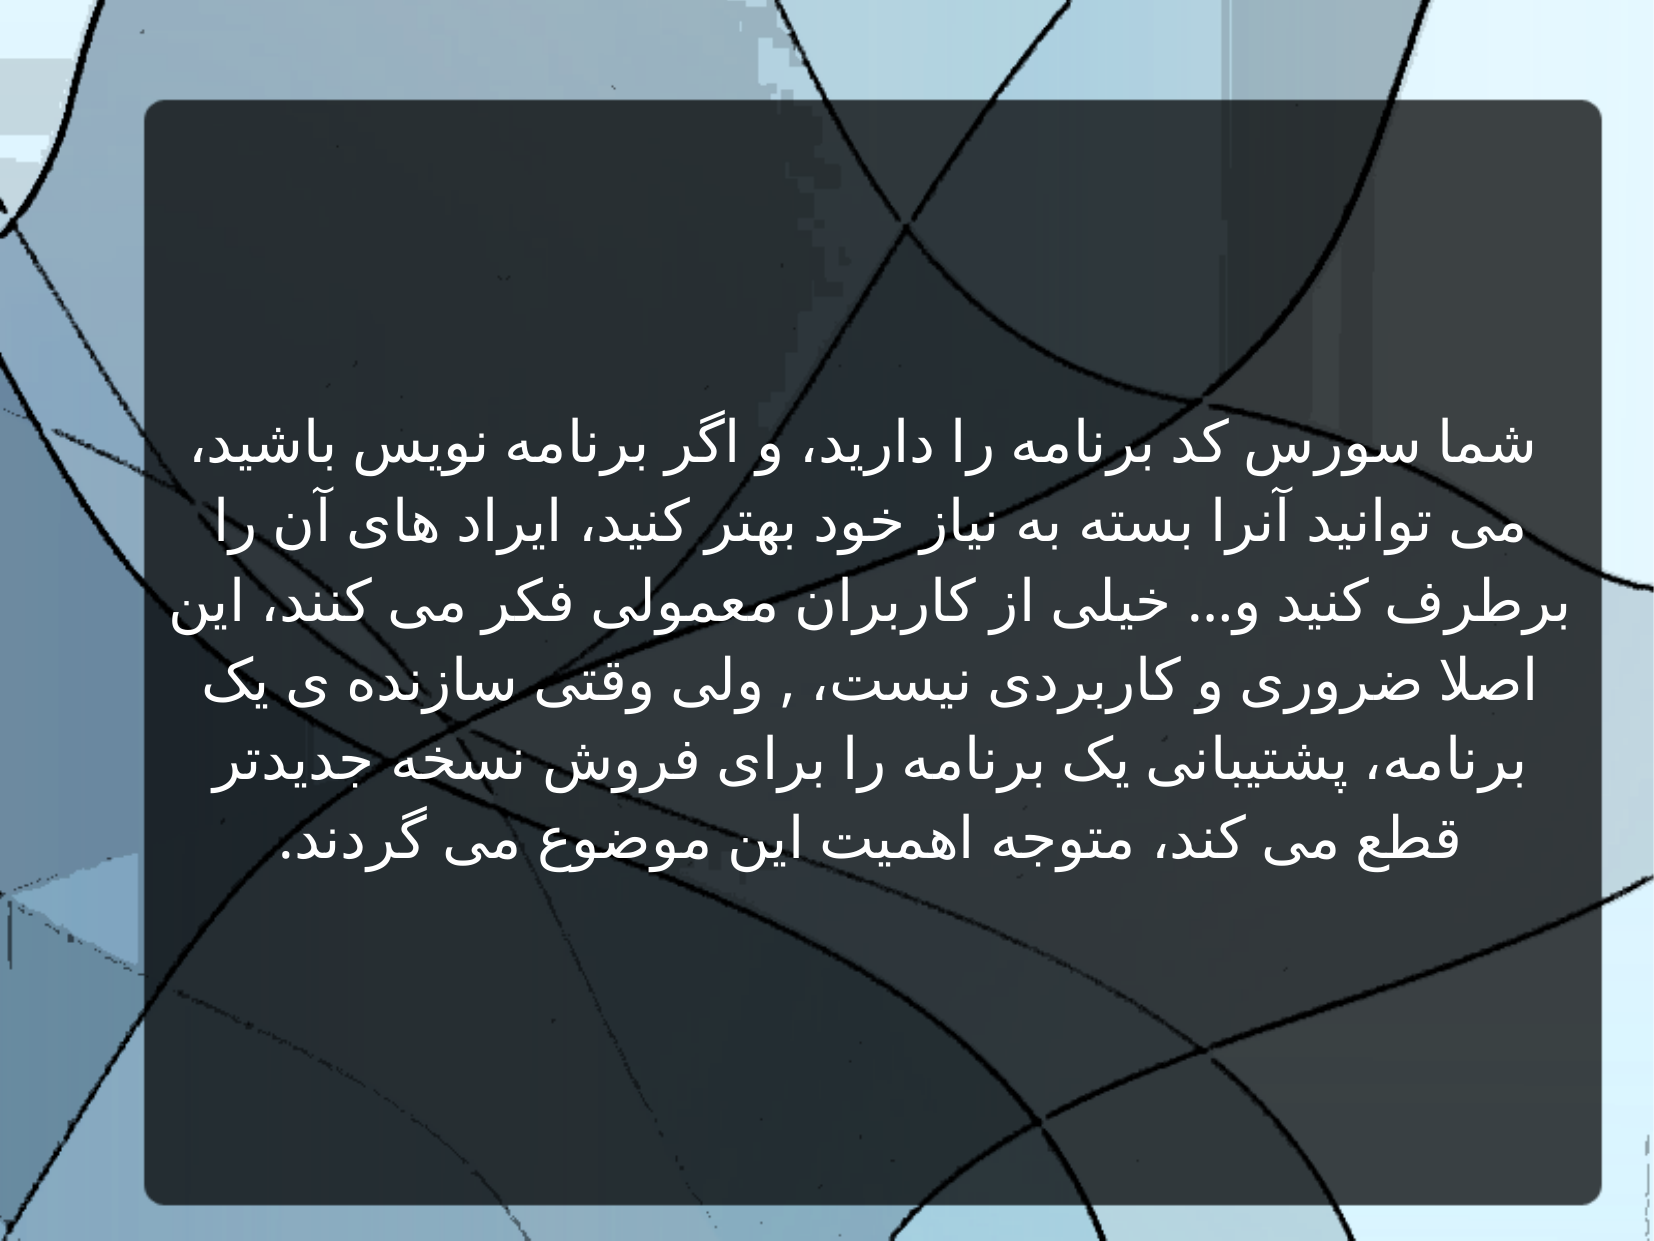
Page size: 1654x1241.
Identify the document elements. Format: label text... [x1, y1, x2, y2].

subtitle شما سورس کد برنامه را دارید، و اگر برنامه نویس باشید، می توانید آنرا بسته به نیاز خود بهتر کنید، ایراد های آن را برطرف کنید و… خیلی از کاربران معمولی فکر می کنند، این اصلا ضروری و کاربردی نیست، , ولی وقتی سازنده ی یک برنامه، پشتیبانی یک برنامه را برای فروش نسخه جدیدتر قطع می کند، متوجه اهمیت این موضوع می گردند. [159, 115, 1583, 1161]
picture [0, 0, 1654, 1241]
